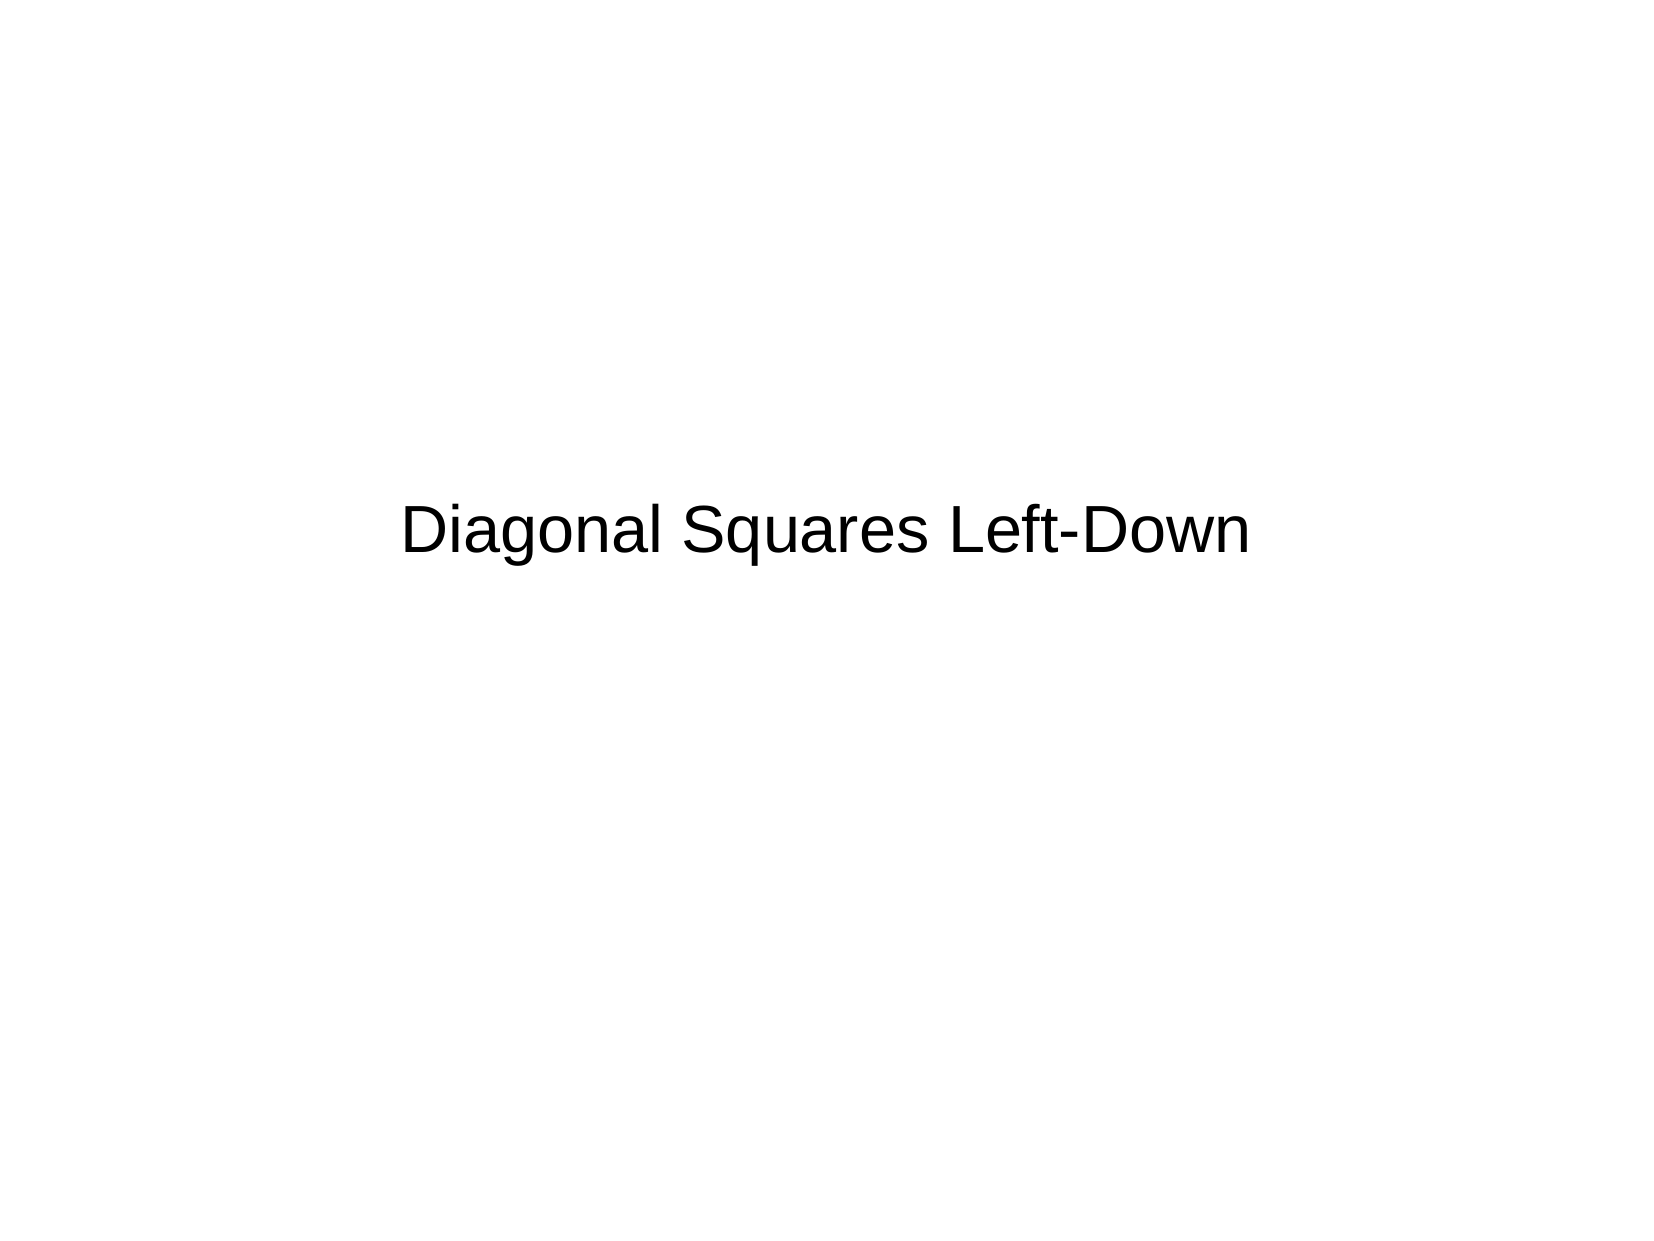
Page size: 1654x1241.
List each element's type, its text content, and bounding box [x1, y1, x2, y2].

subtitle Diagonal Squares Left-Down [82, 49, 1571, 1010]
